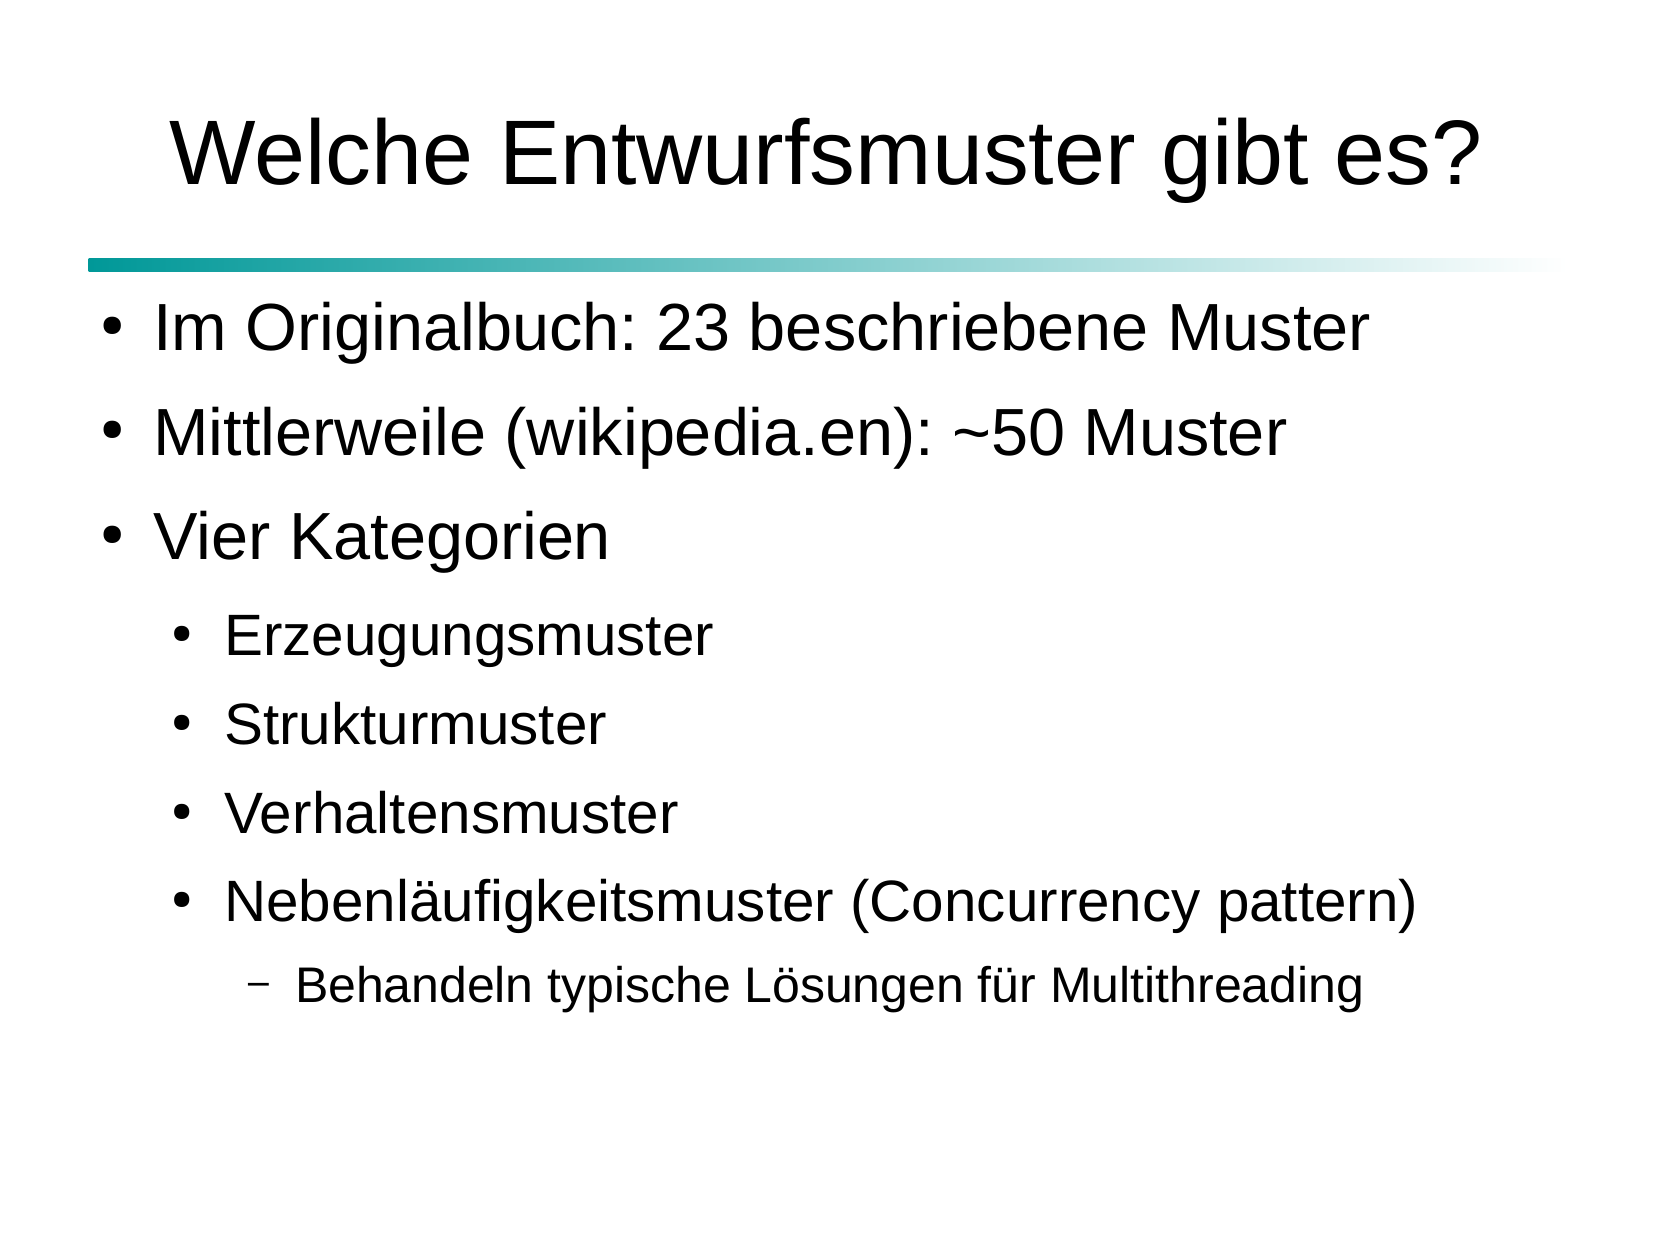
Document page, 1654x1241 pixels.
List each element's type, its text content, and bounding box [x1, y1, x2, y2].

title Welche Entwurfsmuster gibt es? [82, 49, 1571, 257]
list Im Originalbuch: 23 beschriebene Muster Mittlerweile (wikipedia.en): ~50 Muster Vier Kategorien Erzeugungsmuster Strukturmuster Verhaltensmuster Nebenläufigkeitsmuster (Concurrency pattern) Behandeln typische Lösungen für Multithreading [82, 290, 1571, 1109]
